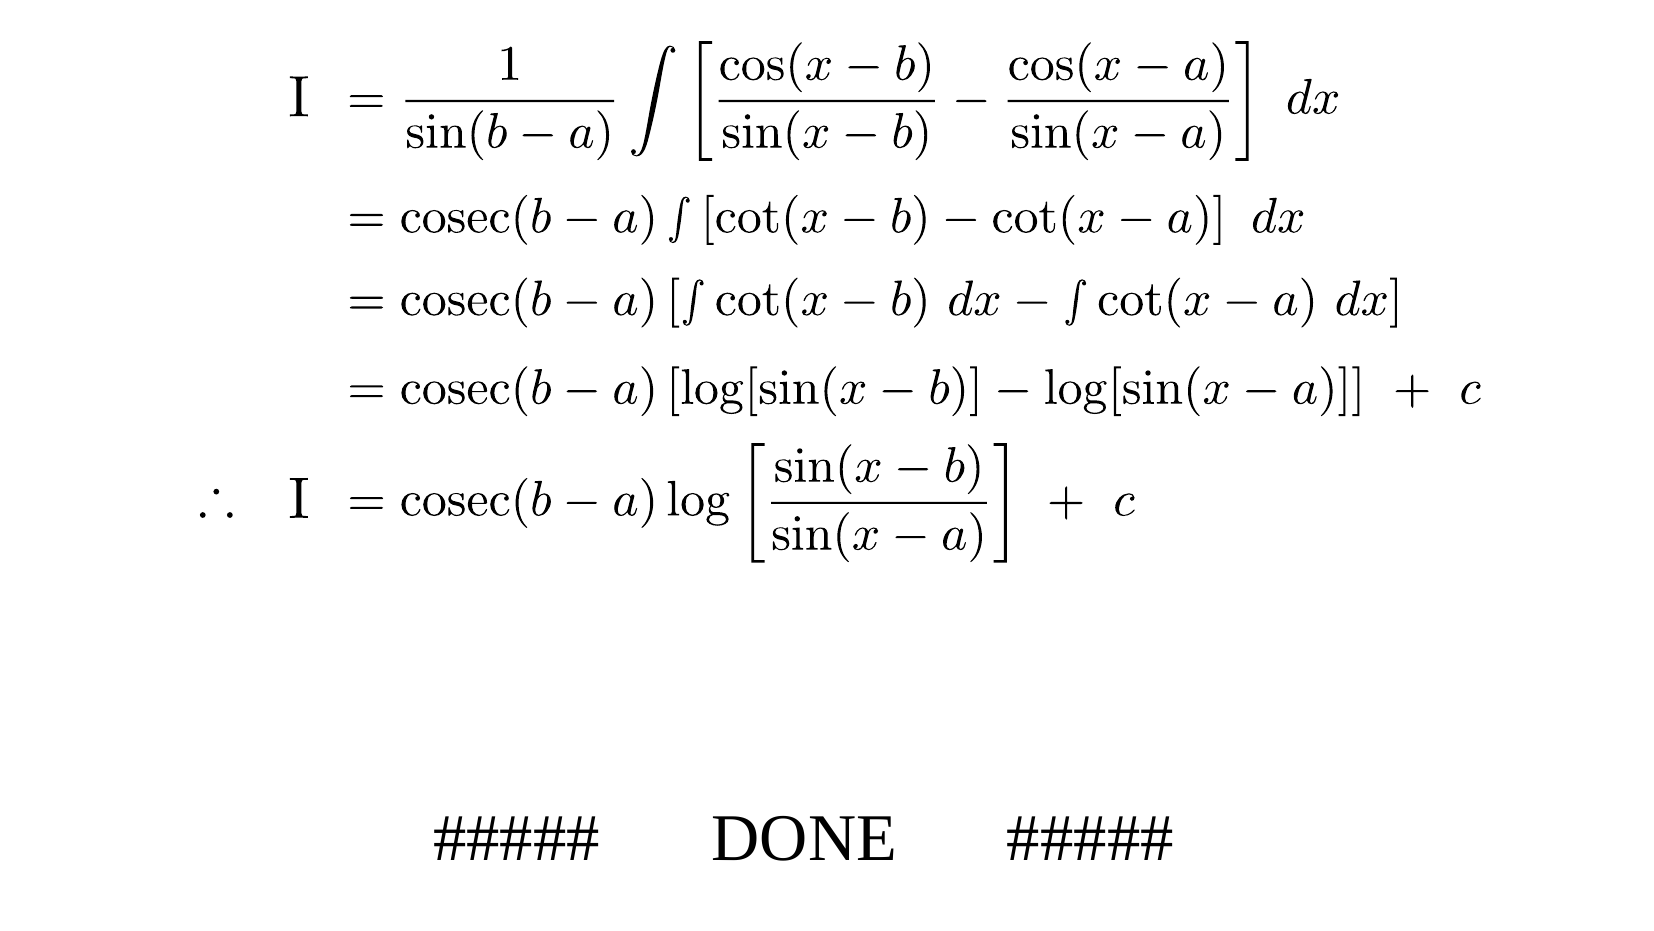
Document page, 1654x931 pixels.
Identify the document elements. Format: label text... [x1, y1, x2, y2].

text_box [349, 277, 1397, 328]
text_box [289, 76, 308, 117]
text_box [349, 443, 1135, 563]
text_box [349, 194, 1304, 245]
text_box [199, 488, 233, 518]
title ##### DONE ##### [47, 37, 1607, 886]
text_box [289, 477, 308, 518]
text_box [349, 366, 1481, 417]
text_box [349, 41, 1339, 161]
